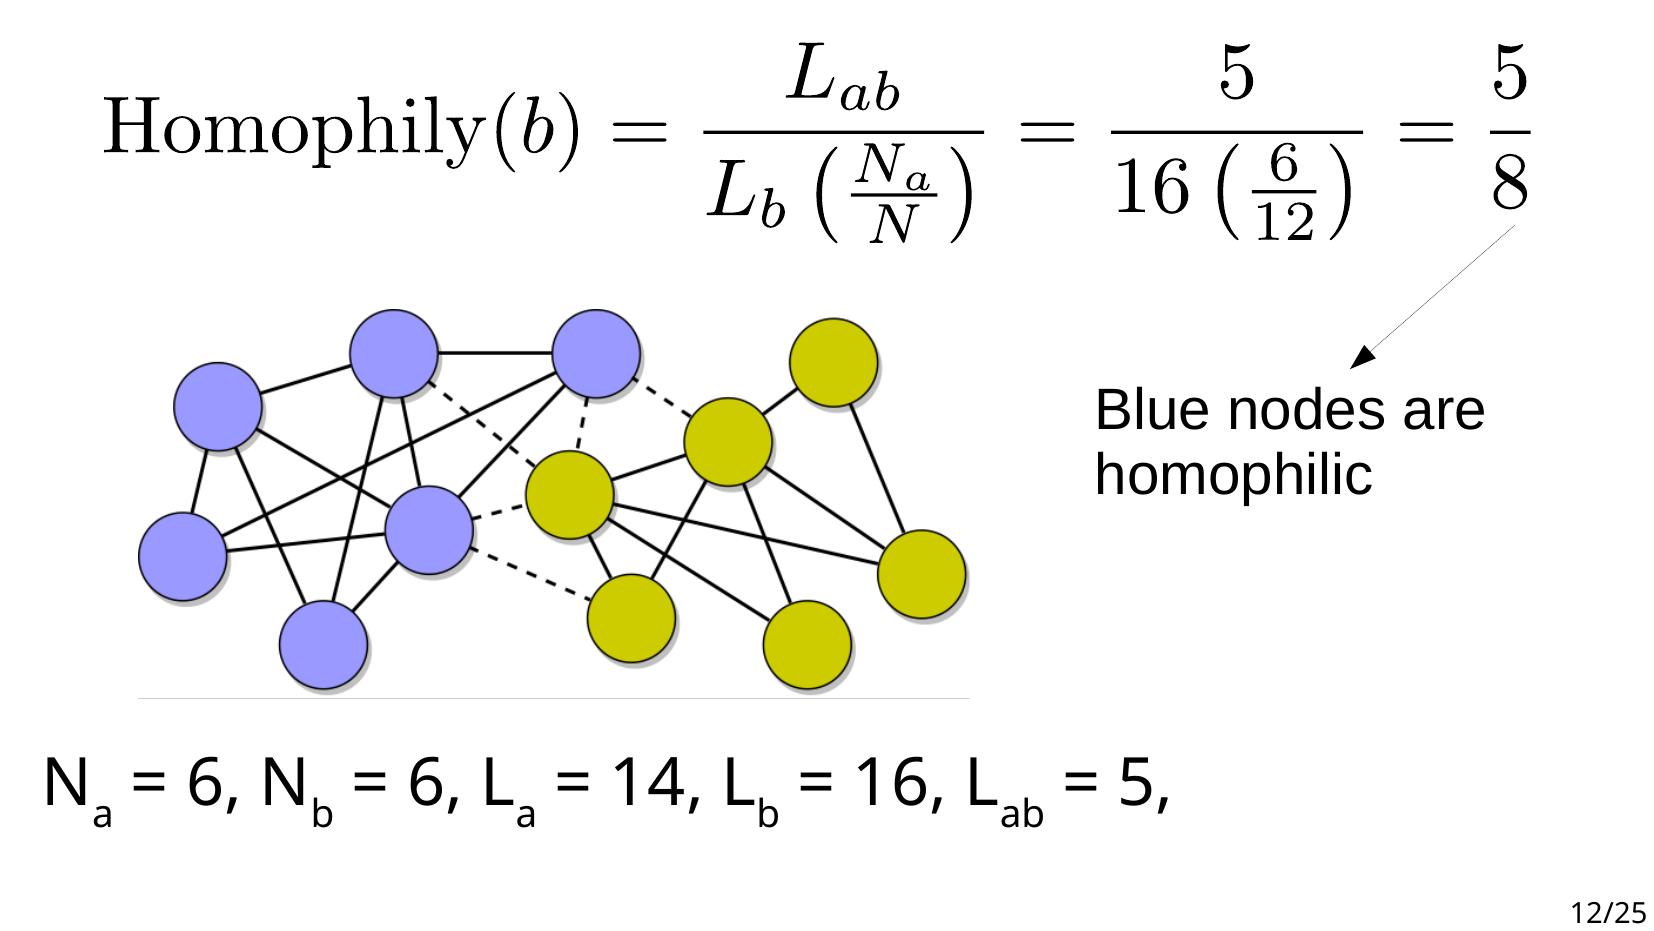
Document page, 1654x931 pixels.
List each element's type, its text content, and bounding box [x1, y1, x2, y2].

picture [98, 39, 1534, 247]
title Na = 6, Nb = 6, La = 14, Lb = 16, Lab = 5, [41, 705, 1332, 869]
text_box Blue nodes are homophilic [1080, 369, 1591, 531]
picture [138, 309, 971, 700]
